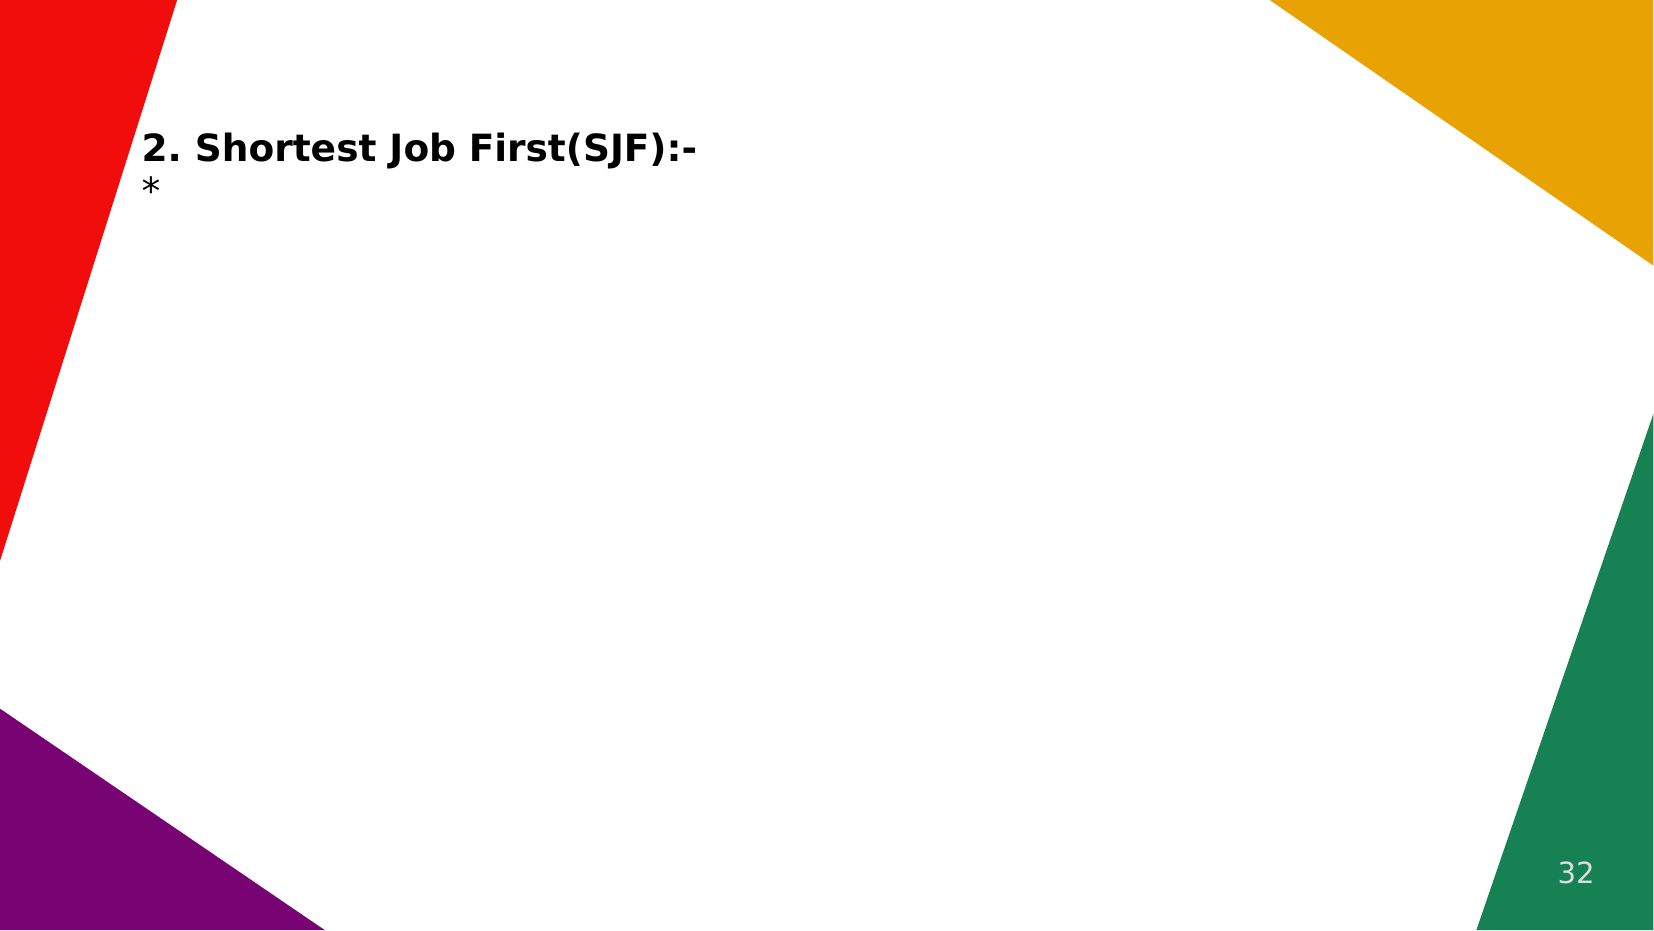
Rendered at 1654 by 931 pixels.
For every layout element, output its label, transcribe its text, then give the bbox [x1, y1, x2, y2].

text_box 2. Shortest Job First(SJF):- * [126, 118, 1477, 798]
